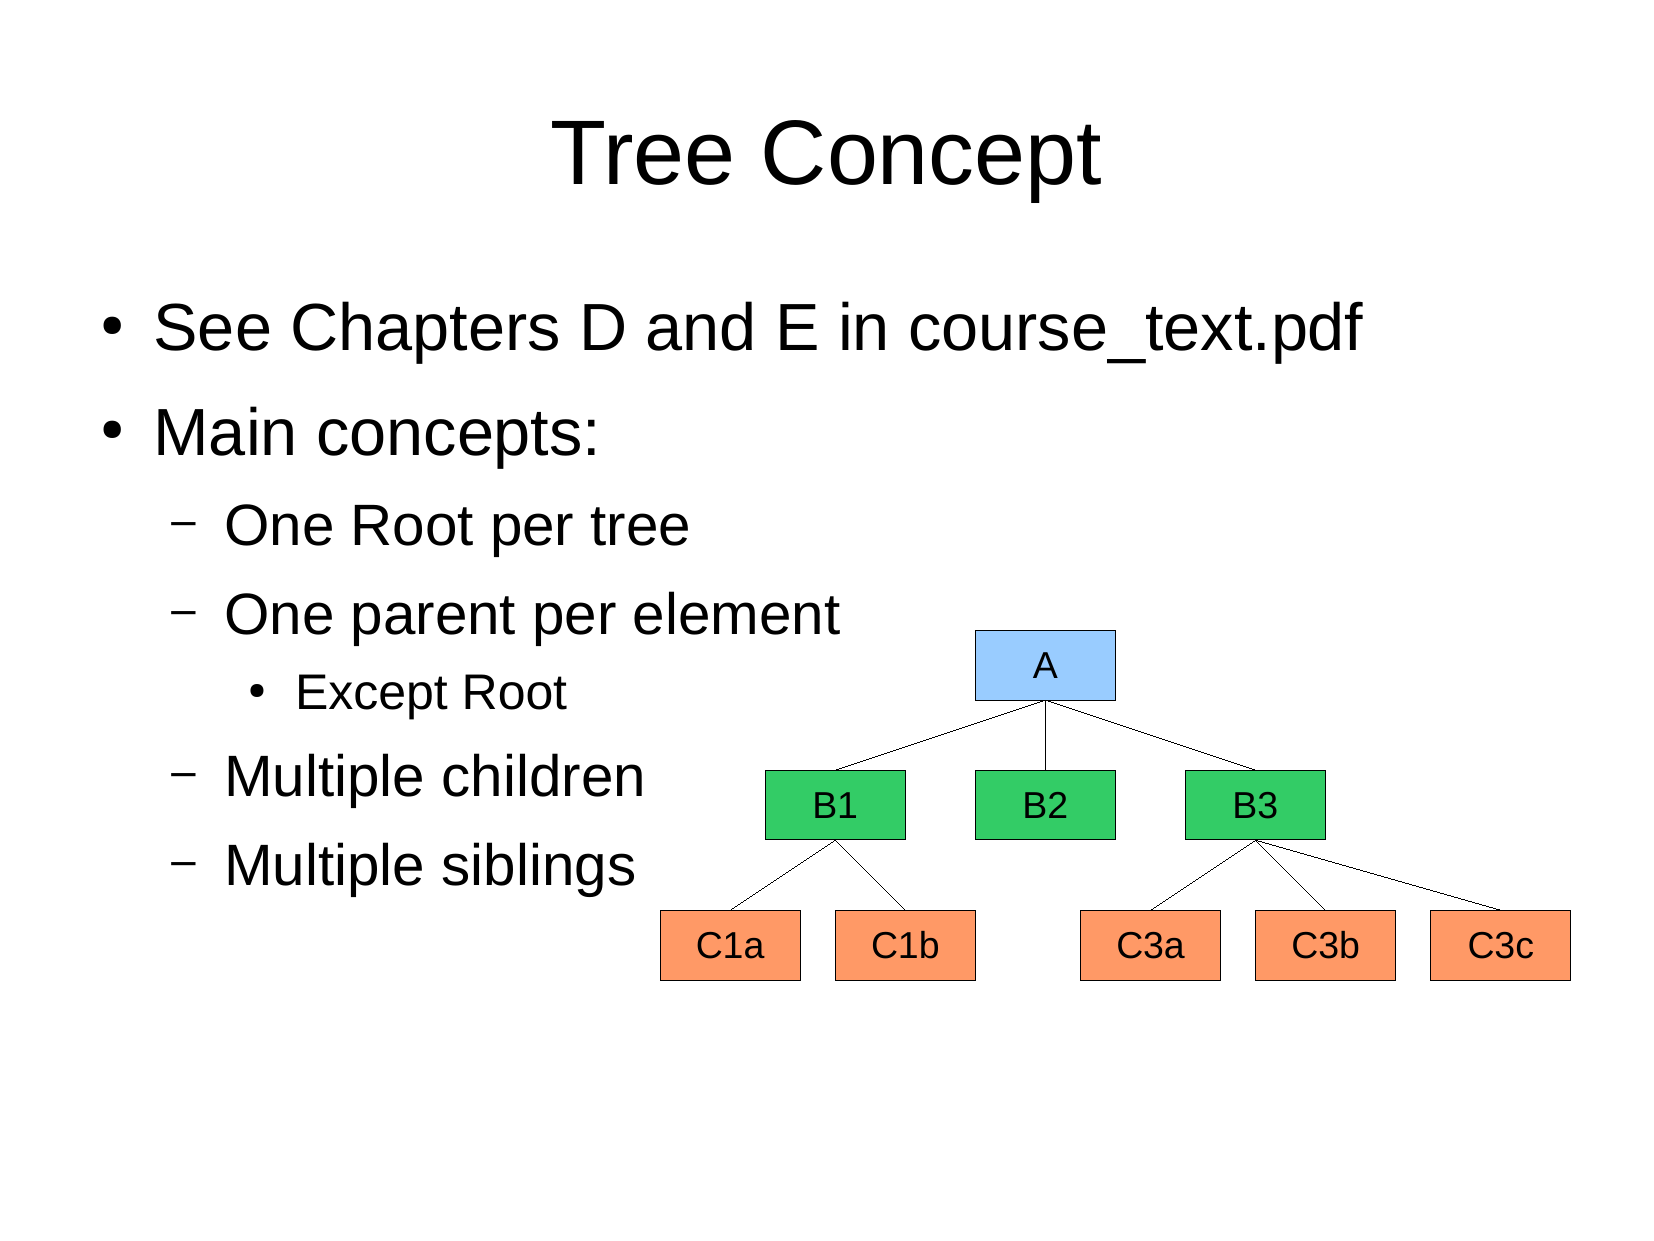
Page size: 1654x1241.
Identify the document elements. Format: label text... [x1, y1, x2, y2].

text_box C3a [1080, 910, 1221, 981]
text_box B1 [765, 770, 906, 840]
text_box C1b [835, 910, 976, 981]
text_box C3c [1430, 910, 1571, 981]
text_box C3b [1255, 910, 1396, 981]
text_box B2 [975, 770, 1116, 840]
text_box A [975, 630, 1116, 701]
text_box B3 [1185, 770, 1326, 840]
text_box C1a [660, 910, 801, 981]
title Tree Concept [82, 49, 1571, 257]
list See Chapters D and E in course_text.pdf Main concepts: One Root per tree One parent per element Except Root Multiple children Multiple siblings [82, 290, 1571, 1010]
